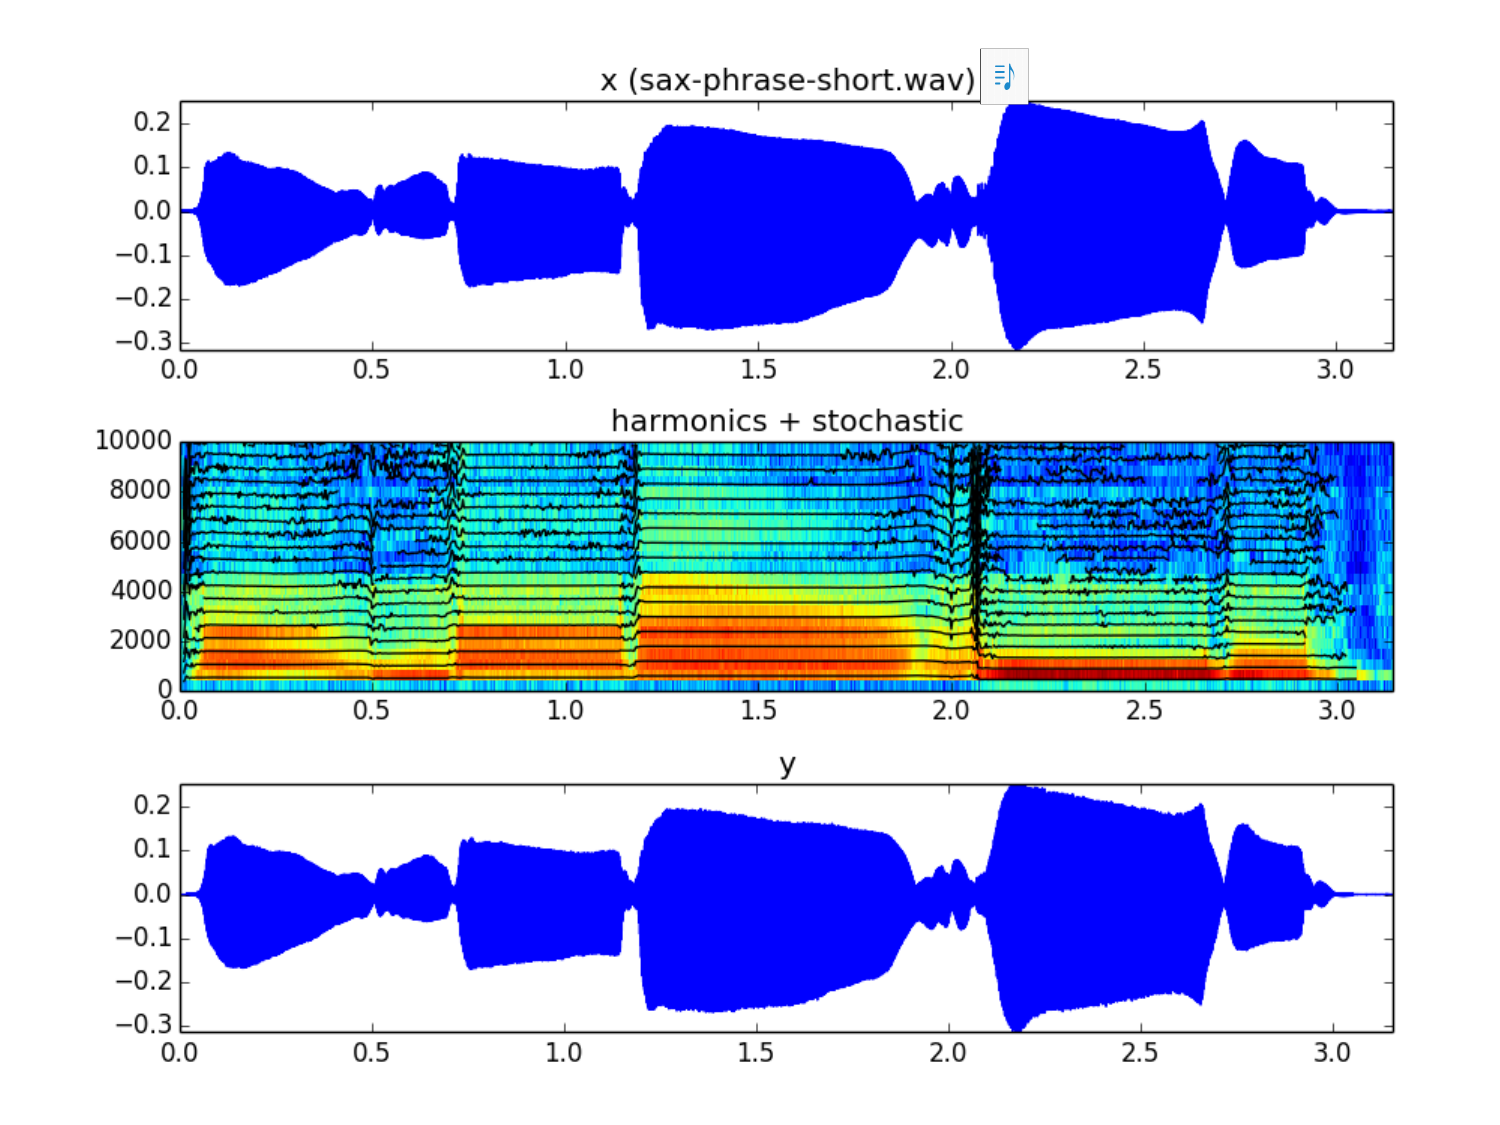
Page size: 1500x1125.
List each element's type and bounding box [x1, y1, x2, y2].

picture [69, 41, 1420, 1092]
text_box [979, 47, 1030, 105]
